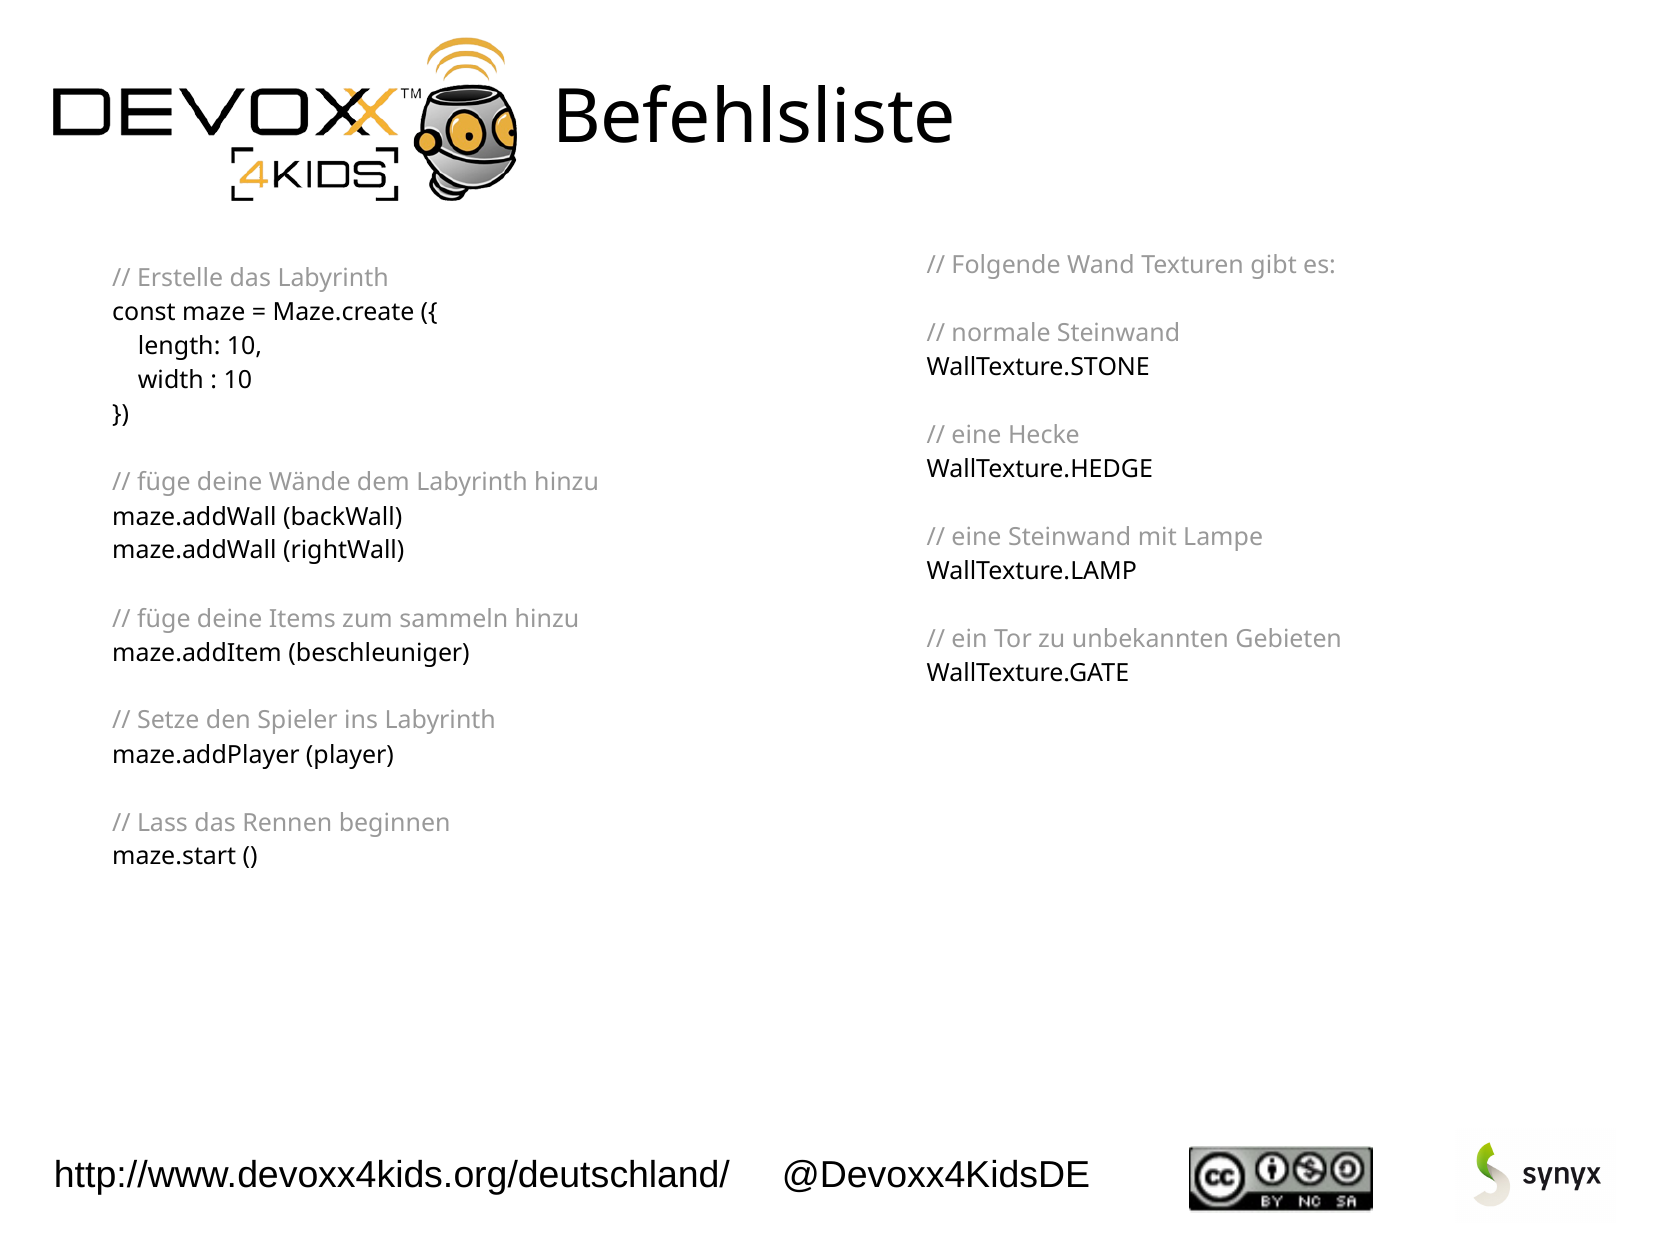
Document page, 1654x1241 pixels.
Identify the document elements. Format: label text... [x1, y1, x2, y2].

picture [1455, 1128, 1616, 1223]
picture [53, 37, 517, 201]
text_box // Erstelle das Labyrinth const maze = Maze.create ({ length: 10, width : 10 }) // füge deine Wände dem Labyrinth hinzu maze.addWall (backWall) maze.addWall (rightWall) // füge deine Items zum sammeln hinzu maze.addItem (beschleuniger) // Setze den Spieler ins Labyrinth maze.addPlayer (player) // Lass das Rennen beginnen maze.start () [97, 252, 932, 1045]
picture [1189, 1146, 1373, 1213]
text_box // Folgende Wand Texturen gibt es: // normale Steinwand WallTexture.STONE // eine Hecke WallTexture.HEDGE // eine Steinwand mit Lampe WallTexture.LAMP // ein Tor zu unbekannten Gebieten WallTexture.GATE [911, 239, 1508, 761]
title Befehlsliste [537, 60, 1603, 187]
